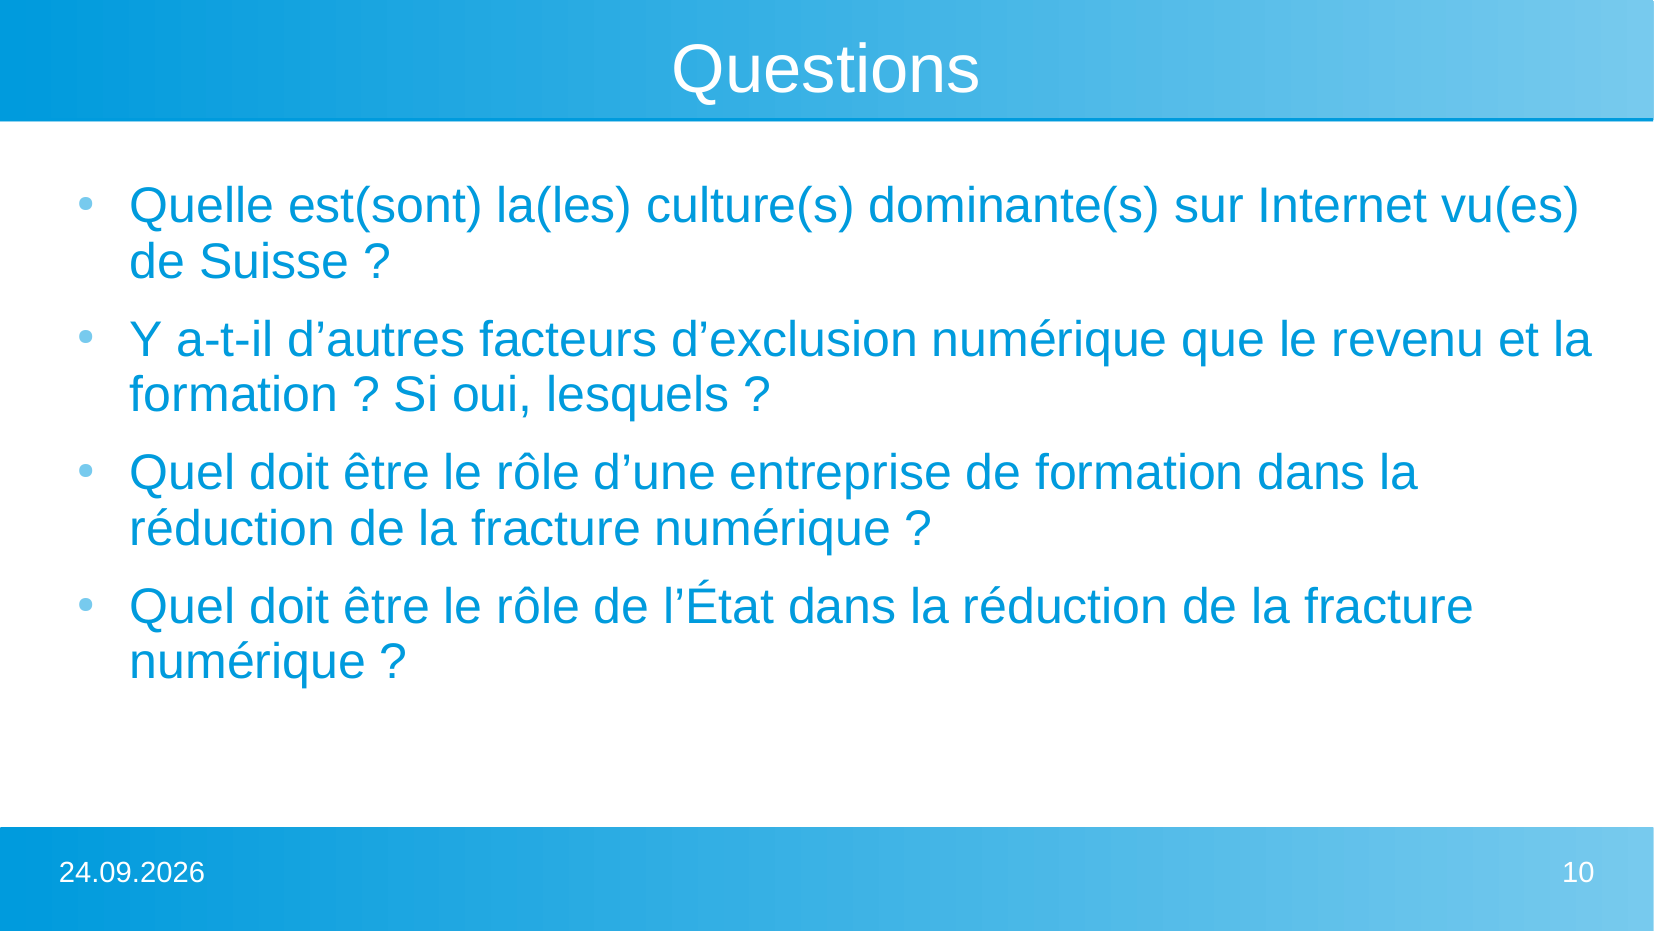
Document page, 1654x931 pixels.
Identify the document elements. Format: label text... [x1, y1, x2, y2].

title Questions [59, 29, 1595, 108]
list Quelle est(sont) la(les) culture(s) dominante(s) sur Internet vu(es) de Suisse ? Y a-t-il d’autres facteurs d’exclusion numérique que le revenu et la formation ? Si oui, lesquels ? Quel doit être le rôle d’une entreprise de formation dans la réduction de la fracture numérique ? Quel doit être le rôle de l’État dans la réduction de la fracture numérique ? [59, 177, 1595, 768]
